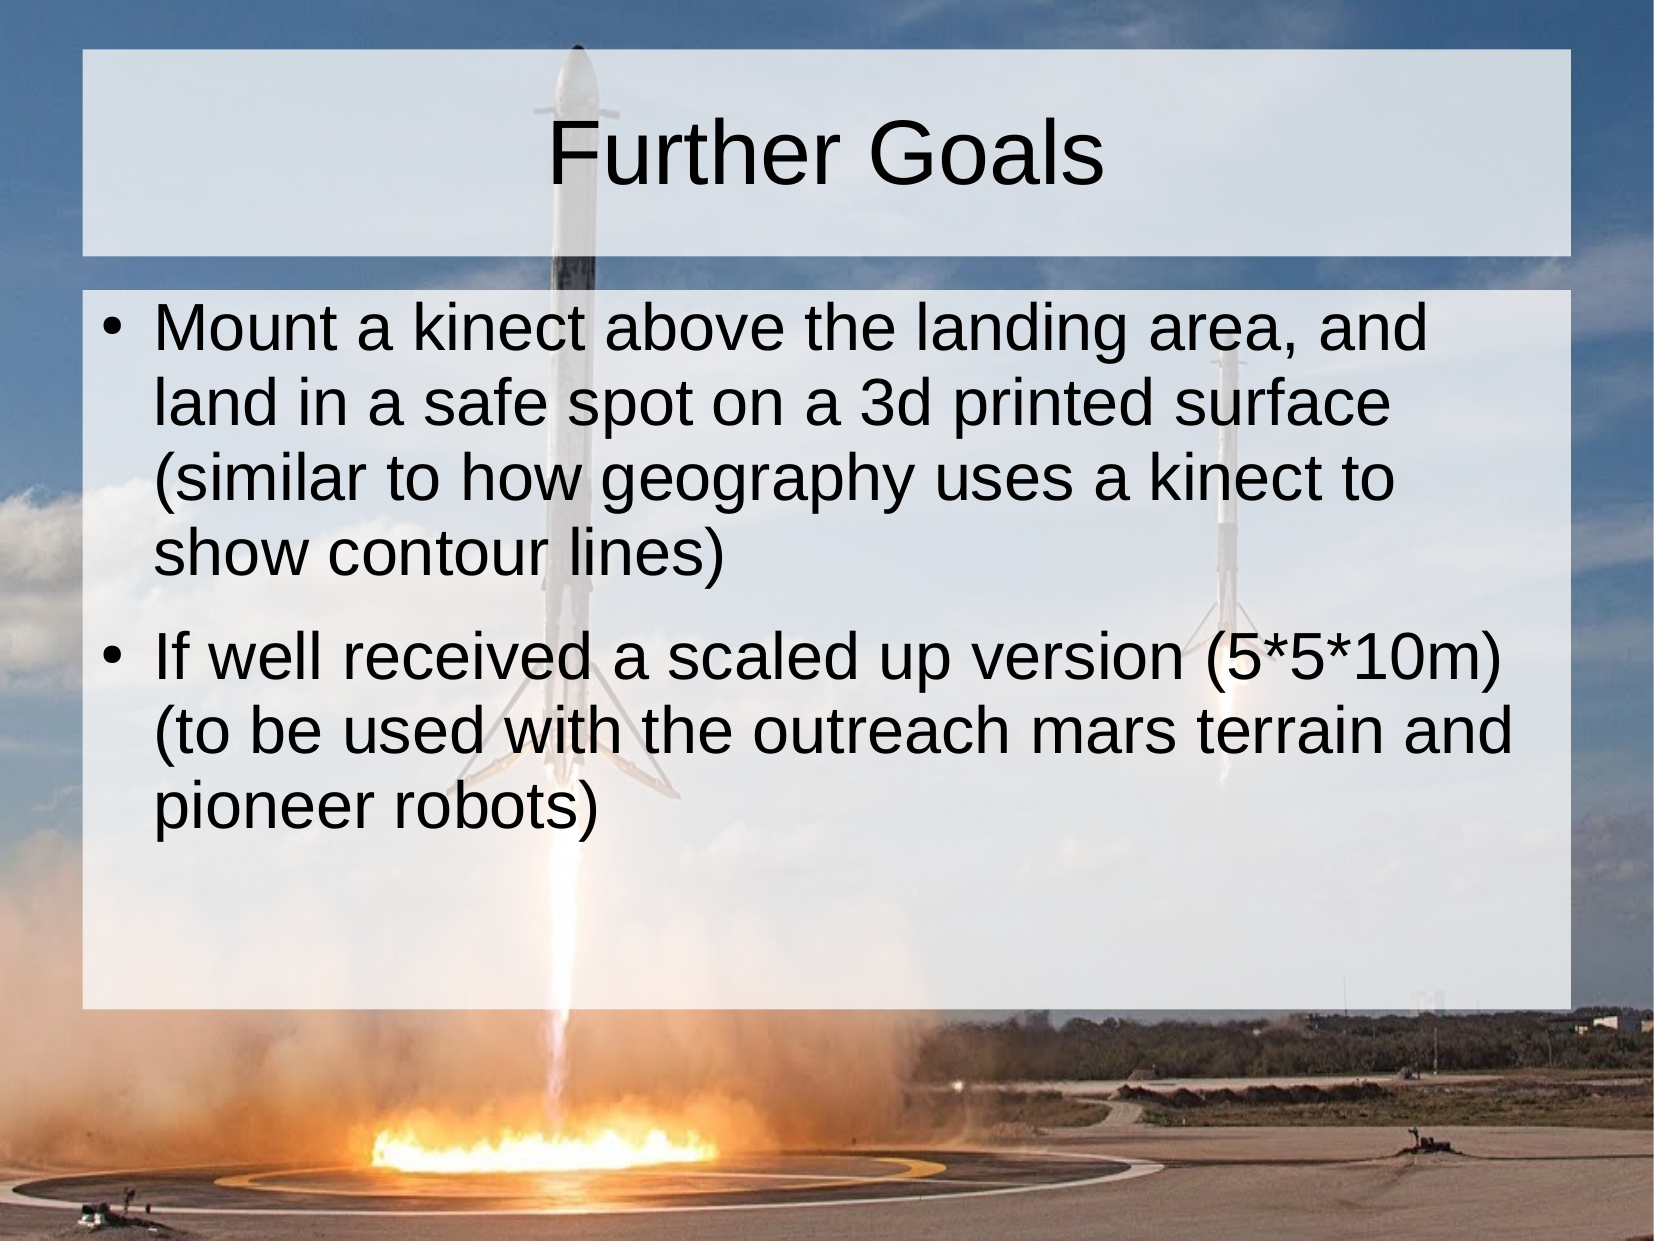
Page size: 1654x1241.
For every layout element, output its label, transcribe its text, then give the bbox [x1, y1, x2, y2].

picture [0, 0, 1654, 1241]
title Further Goals [82, 49, 1571, 257]
list Mount a kinect above the landing area, and land in a safe spot on a 3d printed surface (similar to how geography uses a kinect to show contour lines) If well received a scaled up version (5*5*10m)(to be used with the outreach mars terrain and pioneer robots) [82, 290, 1571, 1010]
